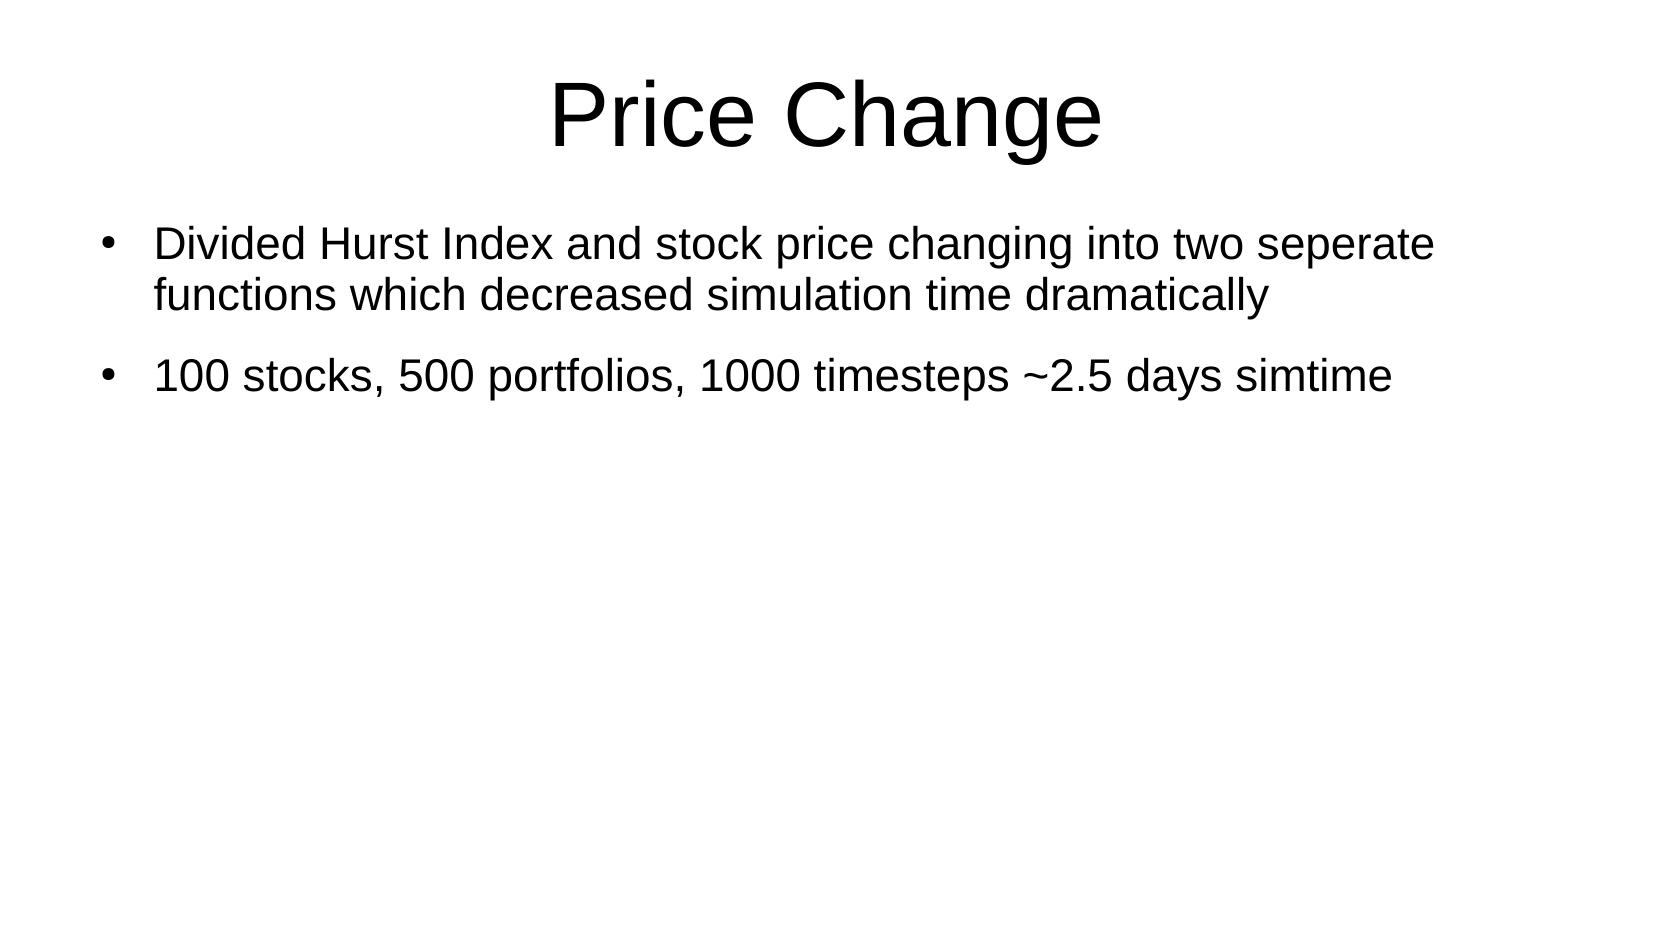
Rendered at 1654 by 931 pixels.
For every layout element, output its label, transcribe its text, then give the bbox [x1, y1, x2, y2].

list Divided Hurst Index and stock price changing into two seperate functions which decreased simulation time dramatically 100 stocks, 500 portfolios, 1000 timesteps ~2.5 days simtime [82, 217, 1571, 758]
title Price Change [82, 37, 1571, 193]
